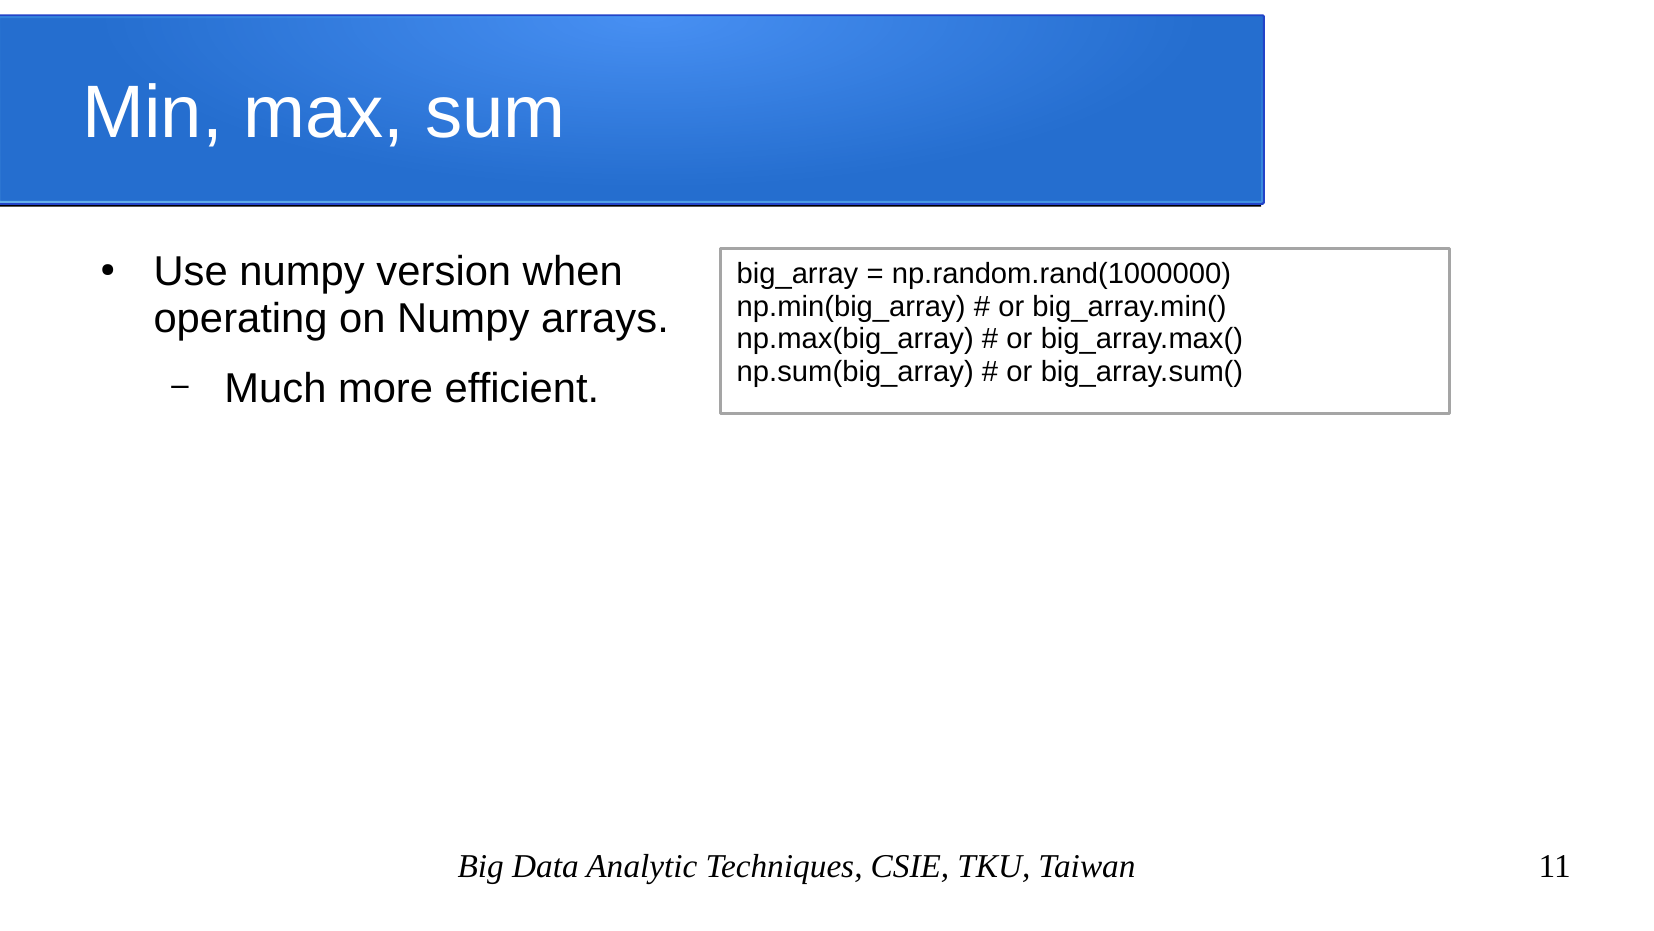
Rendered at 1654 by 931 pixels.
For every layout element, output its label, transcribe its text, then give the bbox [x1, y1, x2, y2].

title Min, max, sum [82, 35, 1235, 189]
list Use numpy version when operating on Numpy arrays. Much more efficient. [82, 248, 792, 788]
text_box big_array = np.random.rand(1000000) np.min(big_array) # or big_array.min() np.max(big_array) # or big_array.max() np.sum(big_array) # or big_array.sum() [720, 248, 1450, 414]
